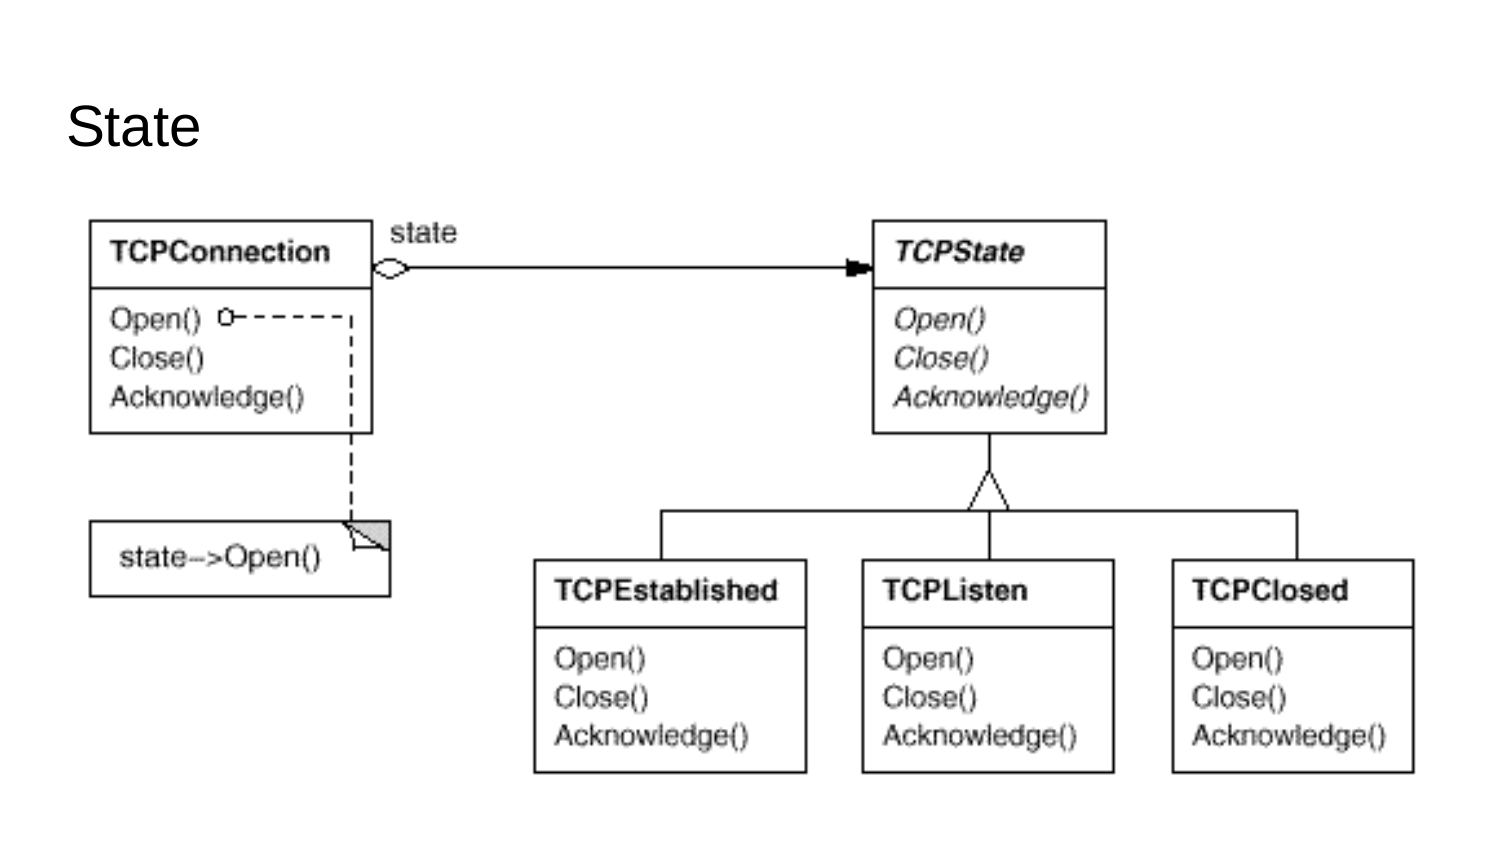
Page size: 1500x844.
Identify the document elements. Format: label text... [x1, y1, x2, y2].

picture [51, 166, 1449, 816]
title State [51, 72, 1449, 166]
